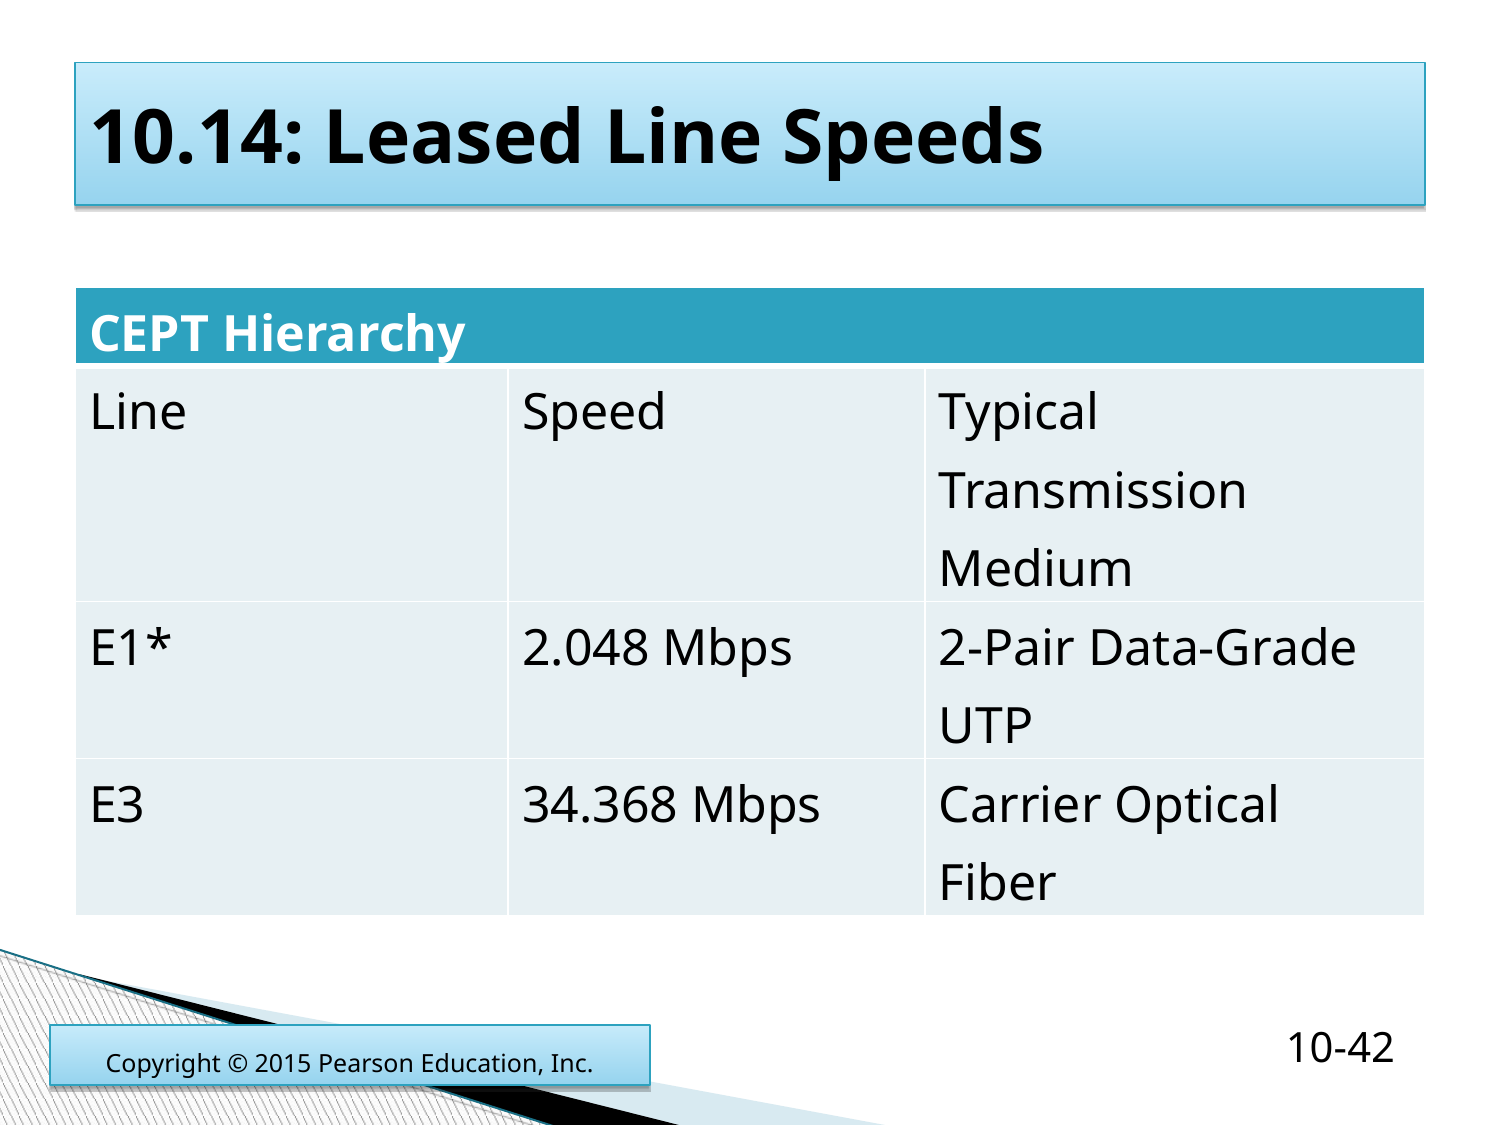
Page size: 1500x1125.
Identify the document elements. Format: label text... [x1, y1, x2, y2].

table_cell Typical Transmission Medium [926, 369, 1424, 601]
table_cell Carrier Optical Fiber [926, 759, 1424, 915]
slide_number 10-<number> [1149, 1025, 1410, 1085]
table_cell E3 [76, 759, 507, 915]
picture [0, 952, 543, 1125]
title 10.14: Leased Line Speeds [75, 62, 1425, 205]
table_cell Speed [509, 369, 924, 601]
table_cell 2.048 Mbps [509, 602, 924, 758]
table_cell 2-Pair Data-Grade UTP [926, 602, 1424, 758]
table_cell 34.368 Mbps [509, 759, 924, 915]
table_header CEPT Hierarchy [76, 288, 1424, 363]
table_cell E1* [76, 602, 507, 758]
footer Copyright © 2015 Pearson Education, Inc. [50, 1025, 650, 1085]
table_cell Line [76, 369, 507, 601]
